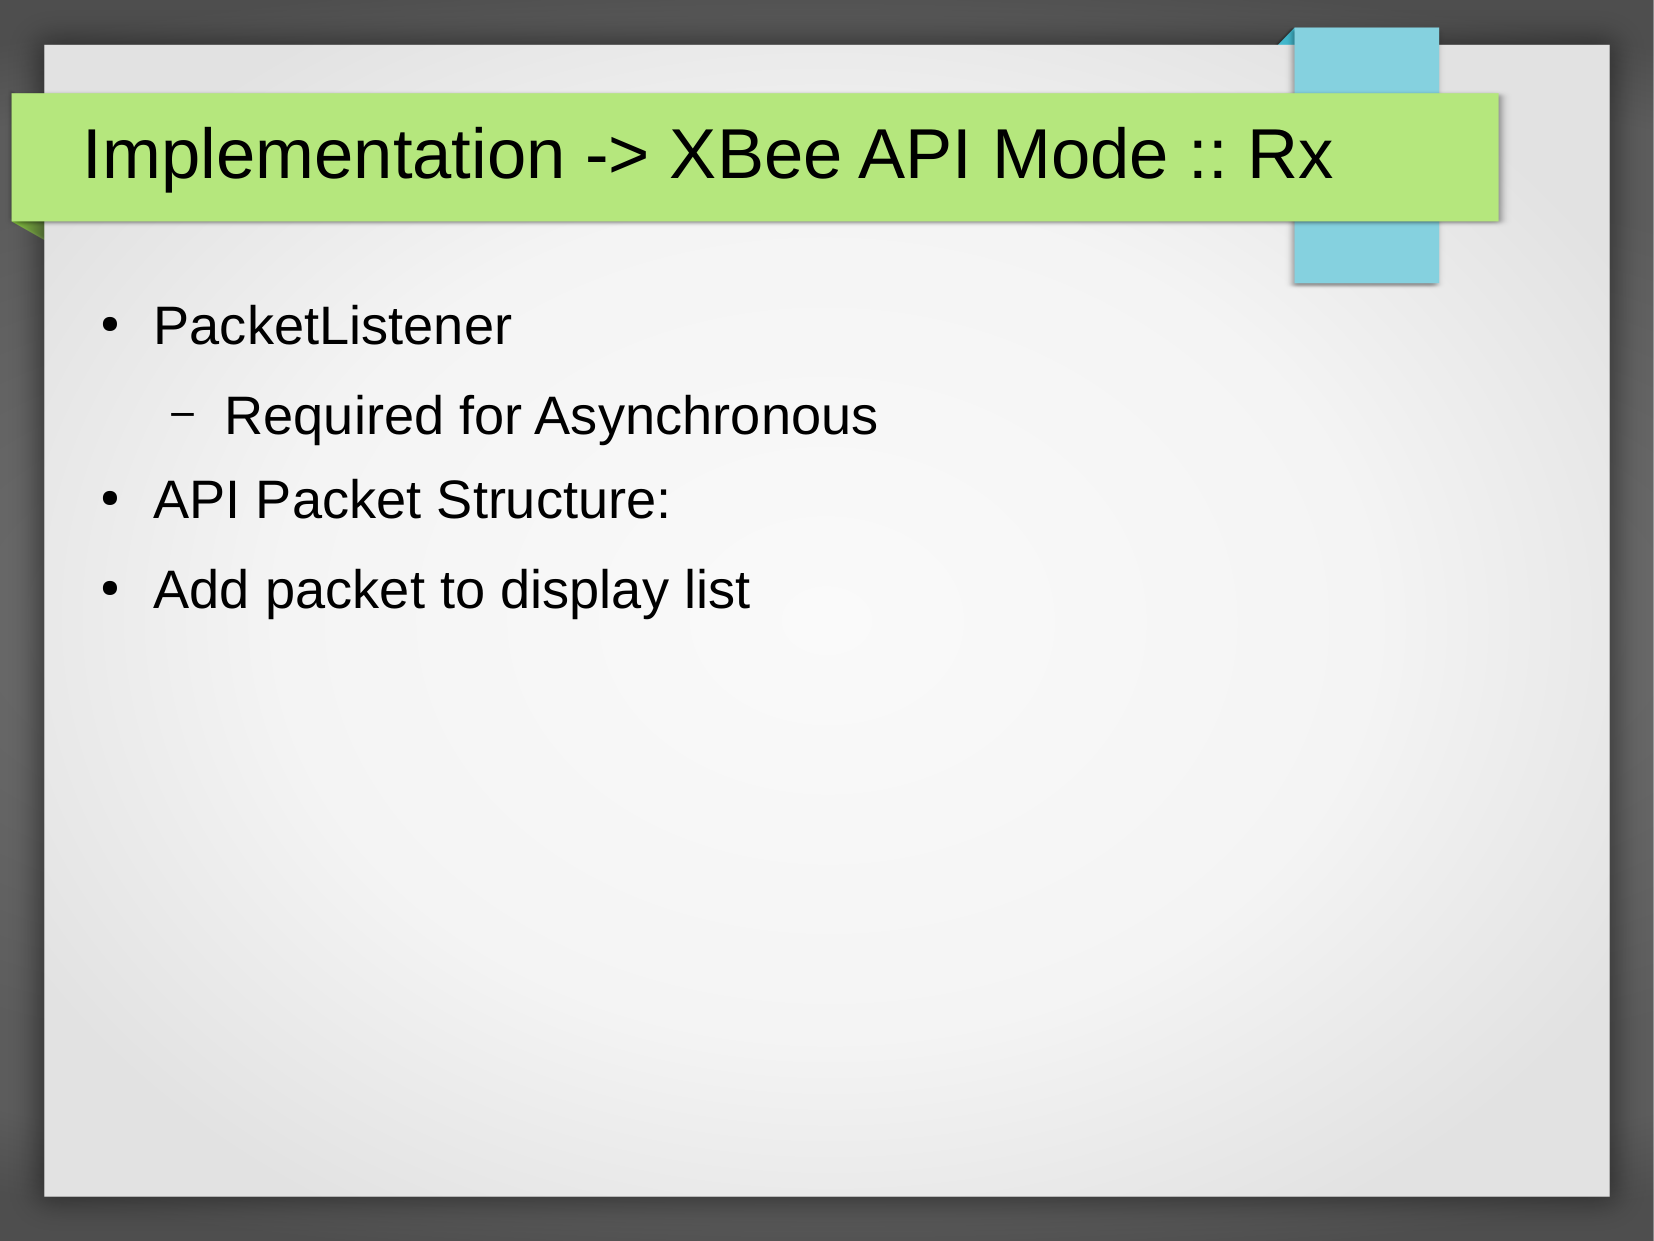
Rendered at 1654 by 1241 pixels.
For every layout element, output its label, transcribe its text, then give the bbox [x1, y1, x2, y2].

picture [0, 0, 1654, 1241]
list PacketListener Required for Asynchronous API Packet Structure: Add packet to display list [82, 295, 1571, 1015]
title Implementation -> XBee API Mode :: Rx [82, 94, 1366, 213]
